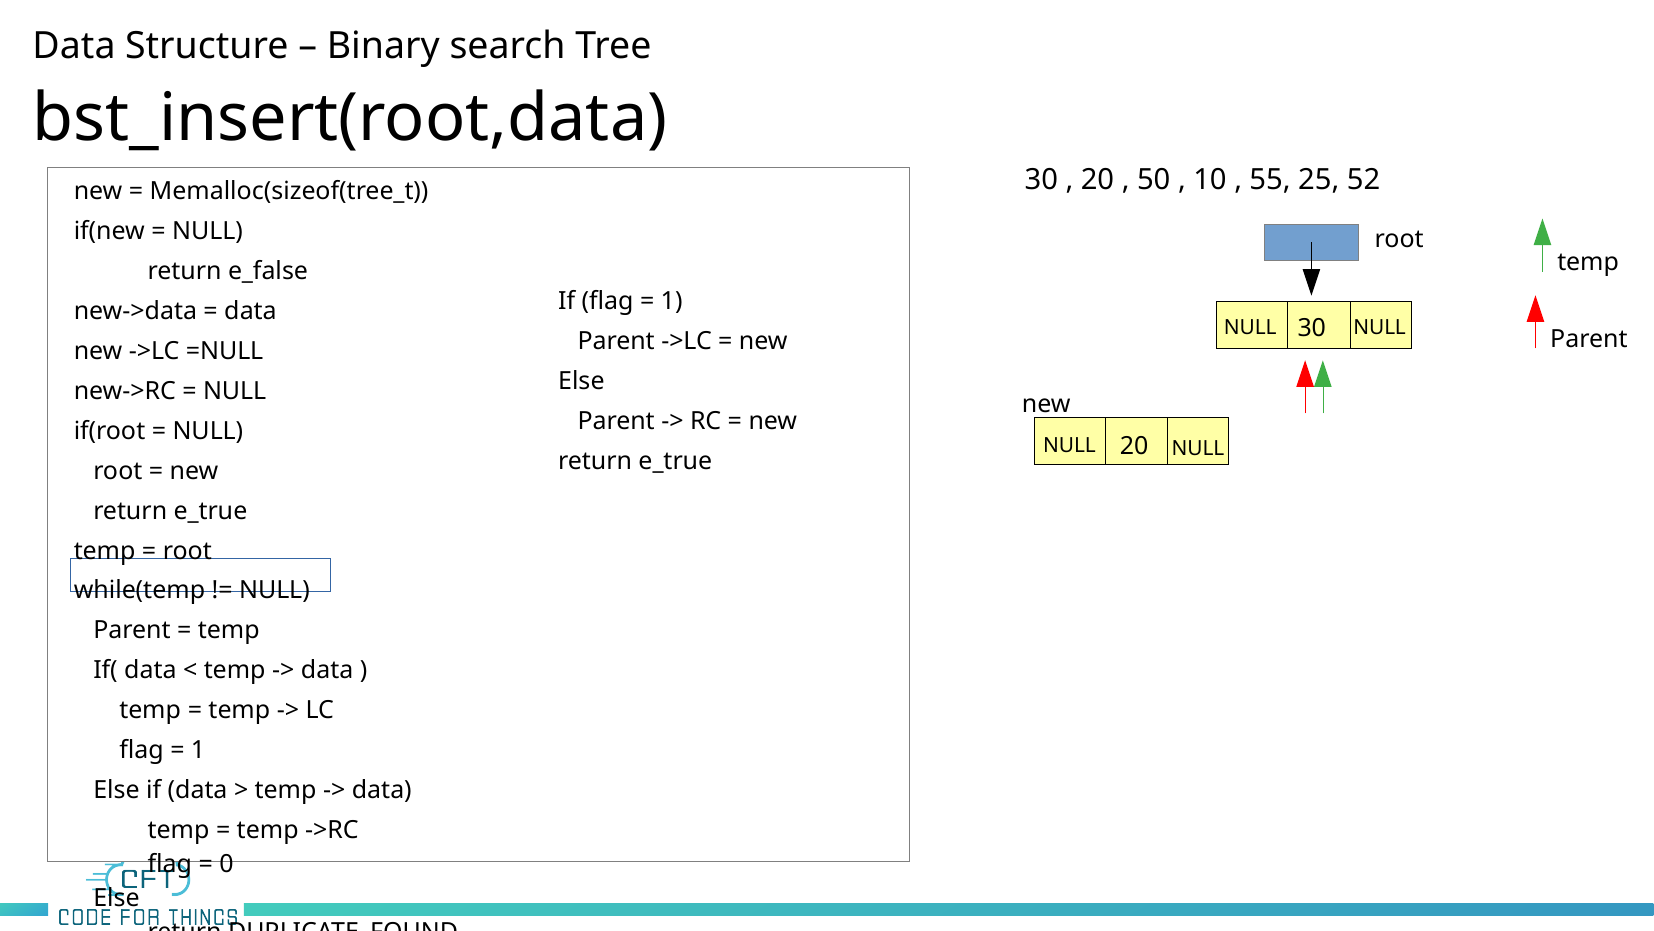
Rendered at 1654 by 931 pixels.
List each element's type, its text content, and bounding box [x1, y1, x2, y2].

text_box new = Memalloc(sizeof(tree_t)) if(new = NULL) return e_false new->data = data new ->LC =NULL new->RC = NULL if(root = NULL) root = new return e_true temp = root while(temp != NULL) Parent = temp If( data < temp -> data ) temp = temp -> LC flag = 1 Else if (data > temp -> data) temp = temp ->RC flag = 0 Else return DUPLICATE_FOUND [59, 166, 603, 866]
text_box 30 , 20 , 50 , 10 , 55, 25, 52 [1009, 141, 1536, 201]
text_box [1264, 224, 1359, 261]
text_box [1351, 344, 1412, 349]
picture [59, 866, 237, 925]
text_box [1168, 417, 1229, 425]
text_box new [1007, 378, 1089, 423]
text_box NULL [1209, 304, 1293, 344]
text_box Parent [1535, 312, 1646, 358]
text_box [1288, 344, 1350, 349]
text_box [47, 167, 59, 862]
text_box [1216, 344, 1287, 349]
text_box NULL [1156, 425, 1241, 465]
text_box NULL [1028, 423, 1112, 463]
text_box temp [1542, 236, 1638, 281]
text_box [1089, 417, 1105, 423]
text_box NULL [1338, 304, 1430, 344]
text_box [603, 167, 910, 862]
text_box 20 [1105, 420, 1167, 465]
text_box If (flag = 1) Parent ->LC = new Else Parent -> RC = new return e_true [543, 275, 863, 496]
text_box 30 [1282, 302, 1345, 347]
text_box root [1359, 212, 1440, 258]
title Data Structure – Binary search Tree bst_insert(root,data) [32, 12, 1184, 166]
